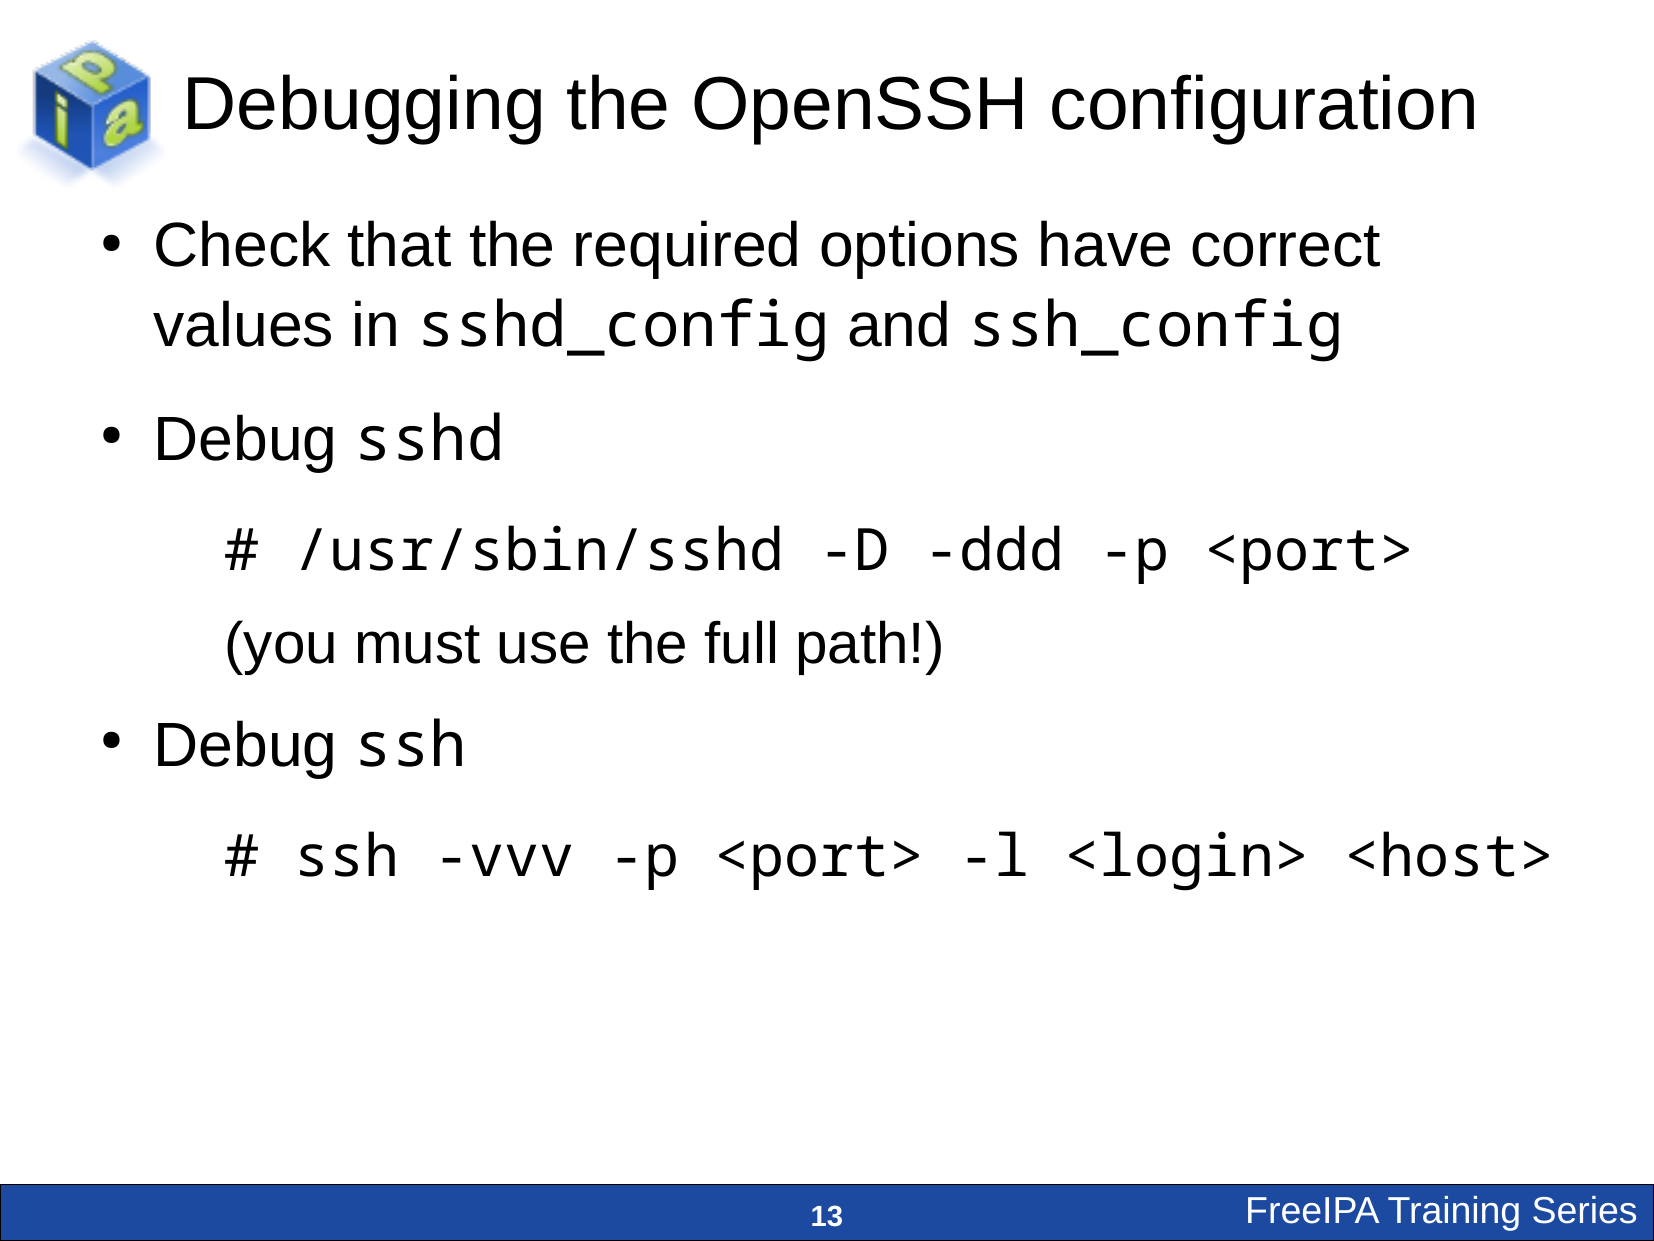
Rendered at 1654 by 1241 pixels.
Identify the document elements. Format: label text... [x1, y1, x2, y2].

list Check that the required options have correct values in sshd_config and ssh_config Debug sshd # /usr/sbin/sshd -D -ddd -p <port> (you must use the full path!) Debug ssh # ssh -vvv -p <port> -l <login> <host> [82, 209, 1571, 930]
title Debugging the OpenSSH configuration [182, 31, 1579, 177]
picture [17, 34, 165, 193]
